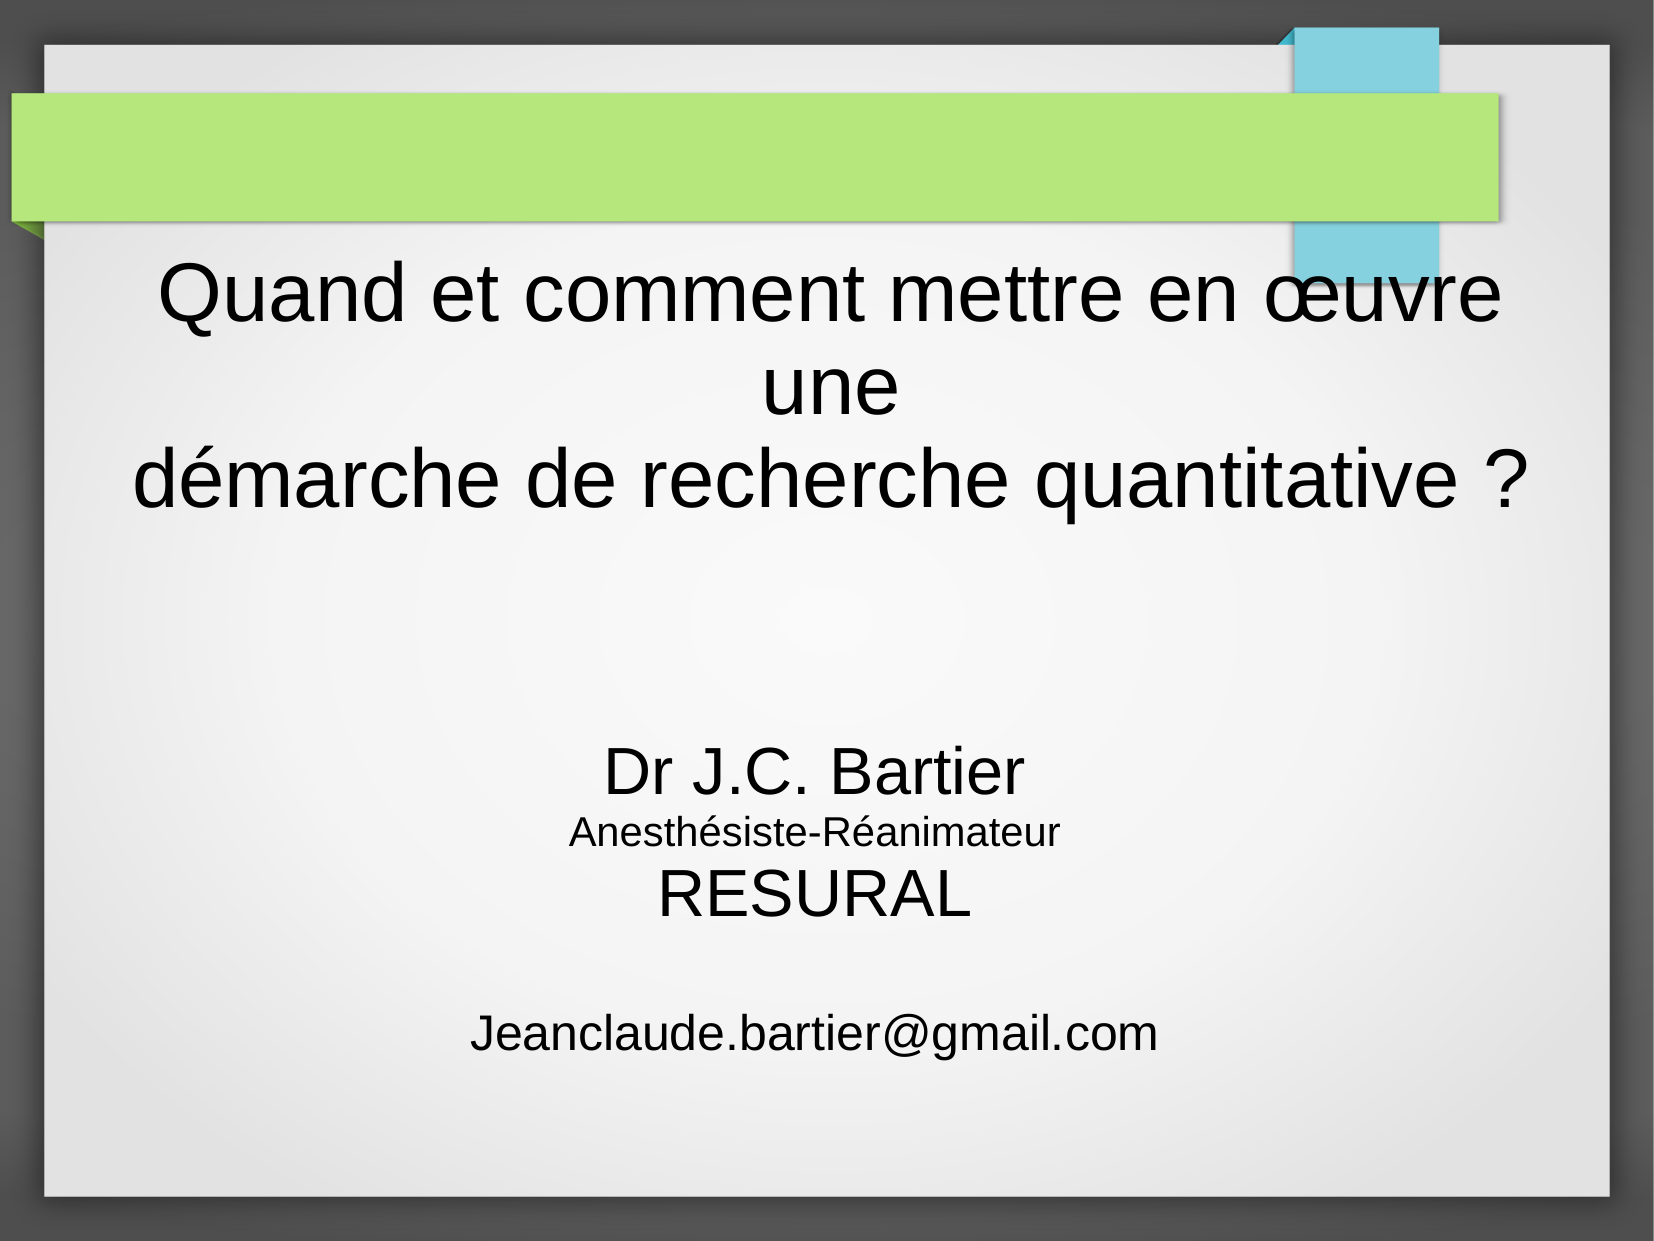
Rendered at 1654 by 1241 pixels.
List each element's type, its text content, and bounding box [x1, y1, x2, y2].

subtitle Dr J.C. Bartier Anesthésiste-Réanimateur RESURAL Jeanclaude.bartier@gmail.com [70, 661, 1559, 1134]
picture [0, 0, 1654, 1241]
title Quand et comment mettre en œuvre une démarche de recherche quantitative ? [87, 246, 1576, 526]
